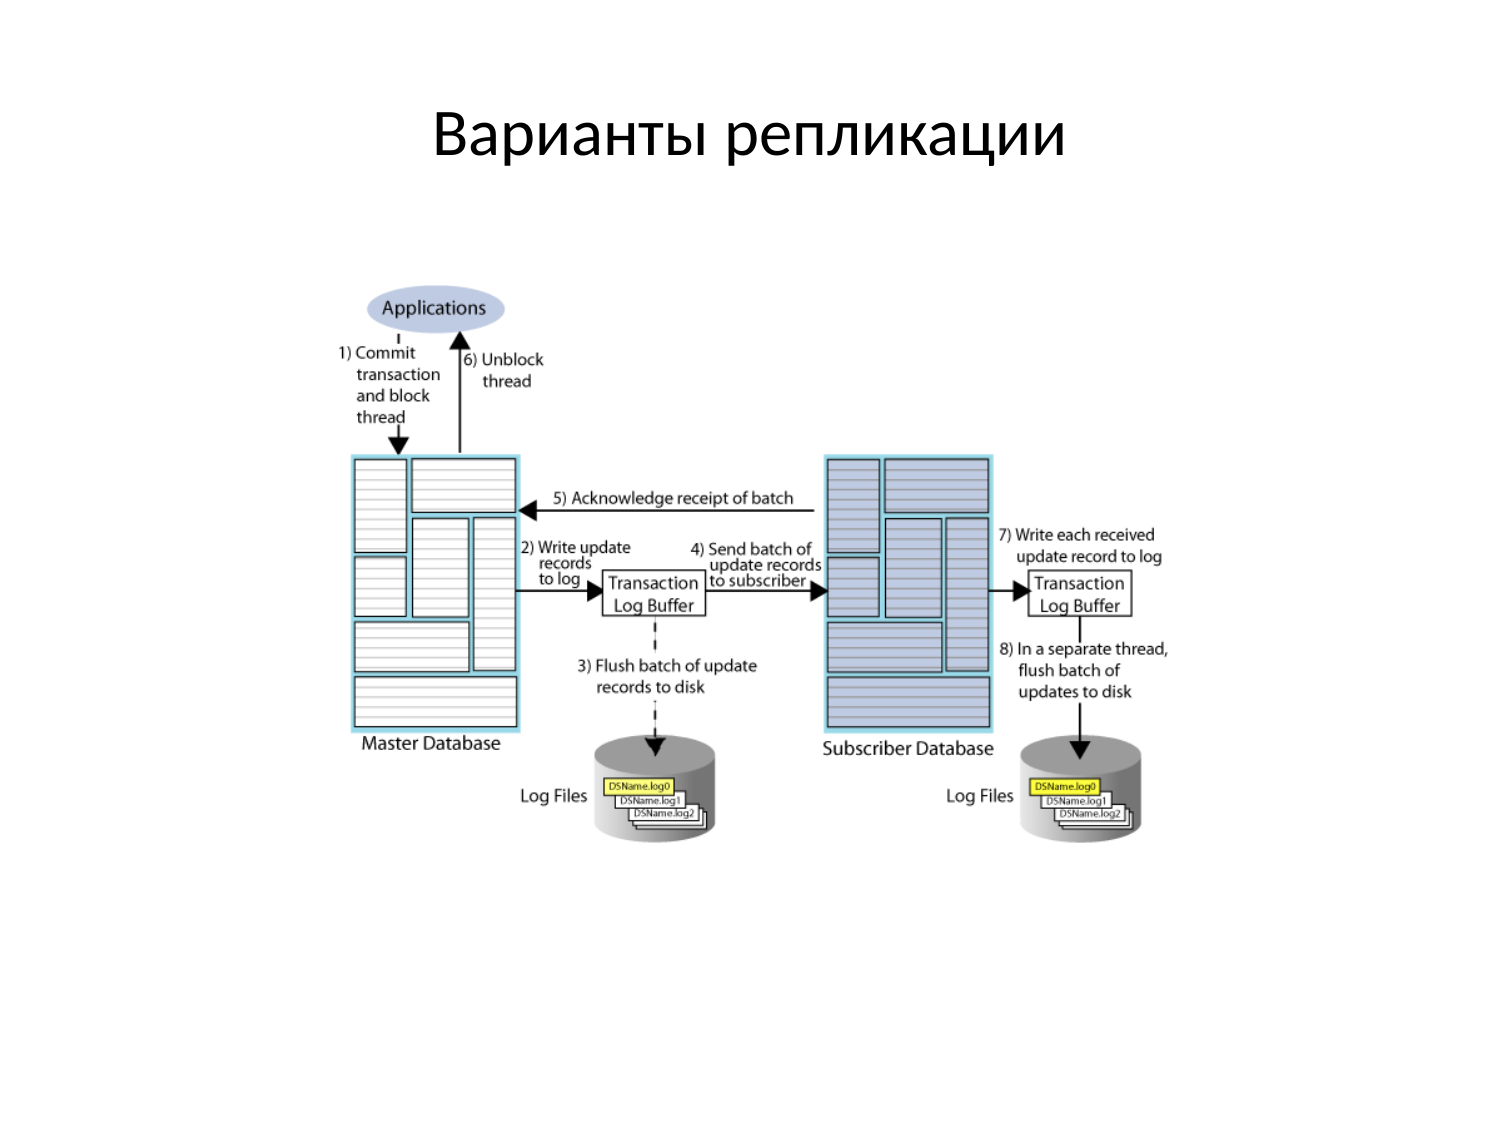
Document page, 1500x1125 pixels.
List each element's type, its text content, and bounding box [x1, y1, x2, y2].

picture [337, 285, 1169, 844]
title Варианты репликации [75, 45, 1425, 233]
